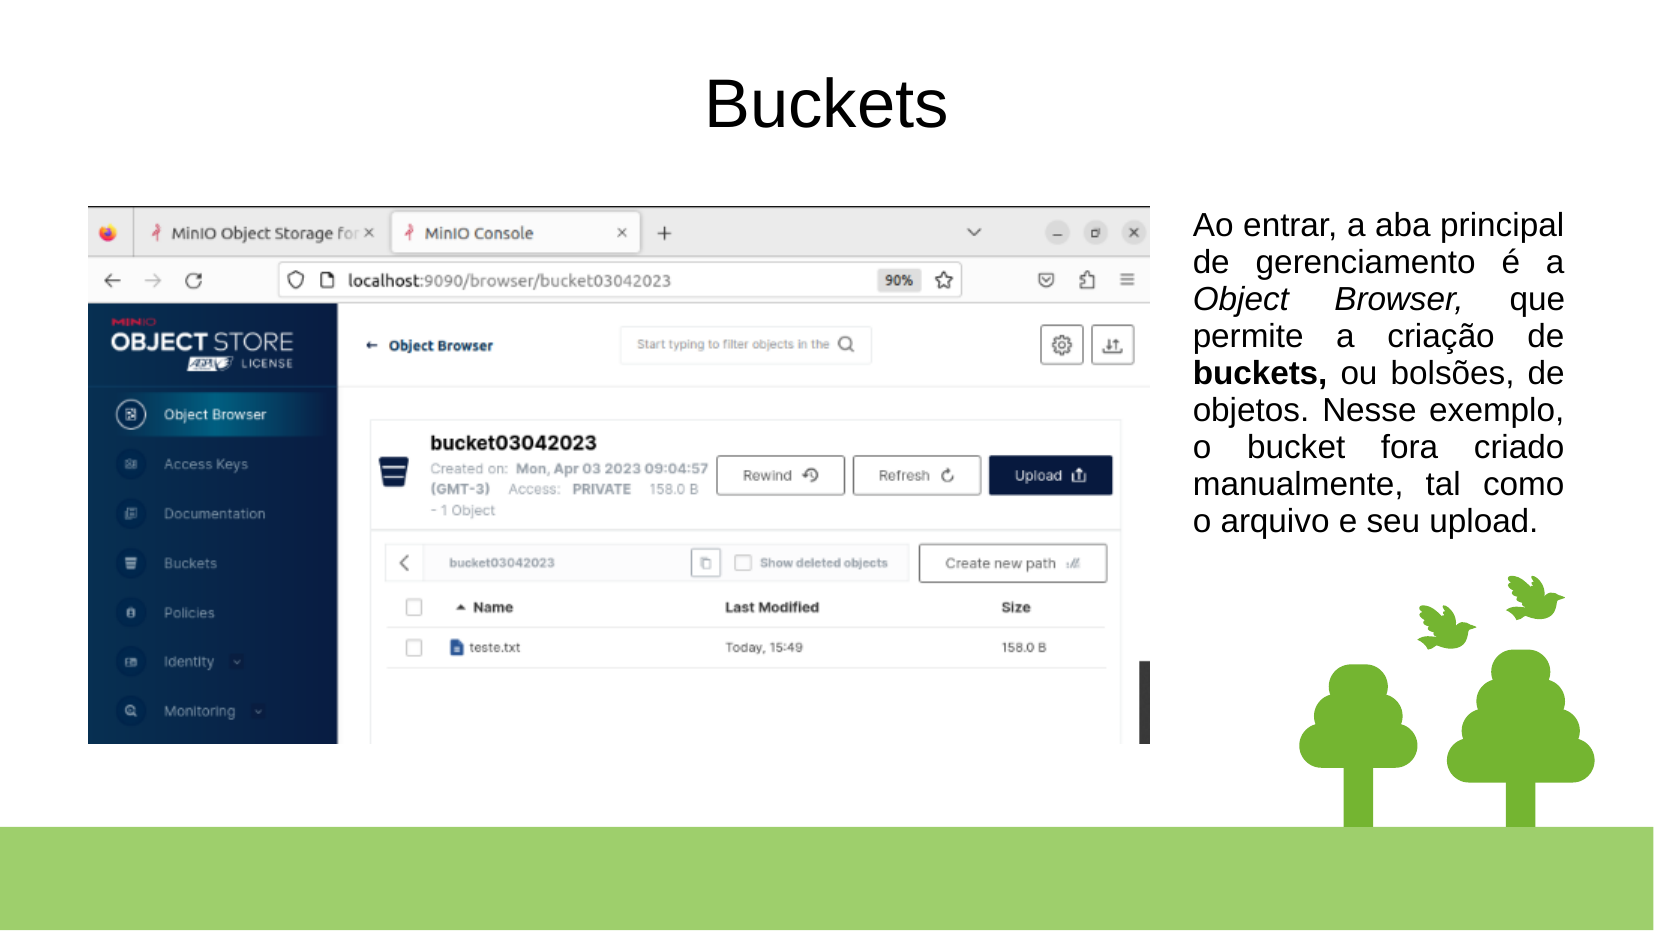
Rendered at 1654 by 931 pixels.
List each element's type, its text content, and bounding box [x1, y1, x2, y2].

title Buckets [88, 29, 1565, 178]
list Ao entrar, a aba principal de gerenciamento é a Object Browser, que permite a criação de buckets, ou bolsões, de objetos. Nesse exemplo, o bucket fora criado manualmente, tal como o arquivo e seu upload. [1150, 206, 1565, 562]
picture [88, 206, 1150, 744]
